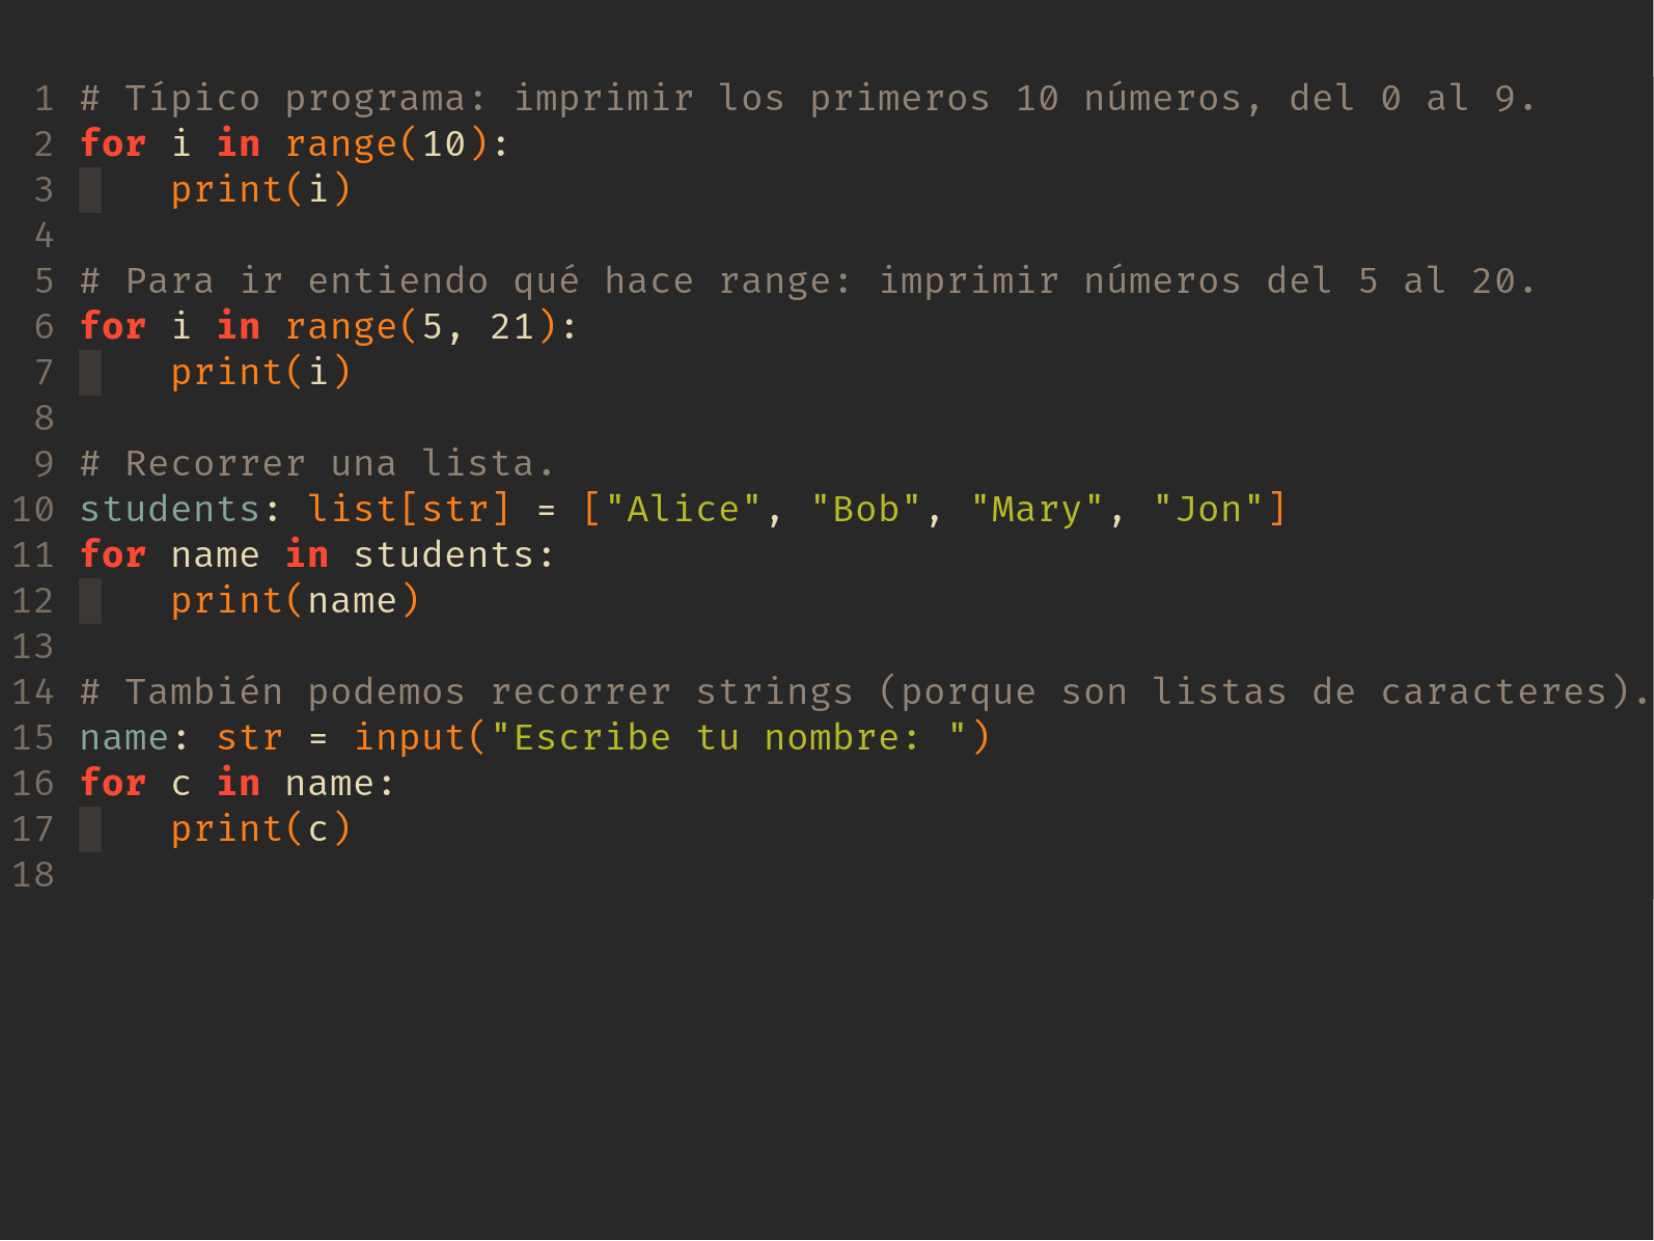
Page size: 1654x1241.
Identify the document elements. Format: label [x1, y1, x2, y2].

picture [2, 77, 1654, 899]
